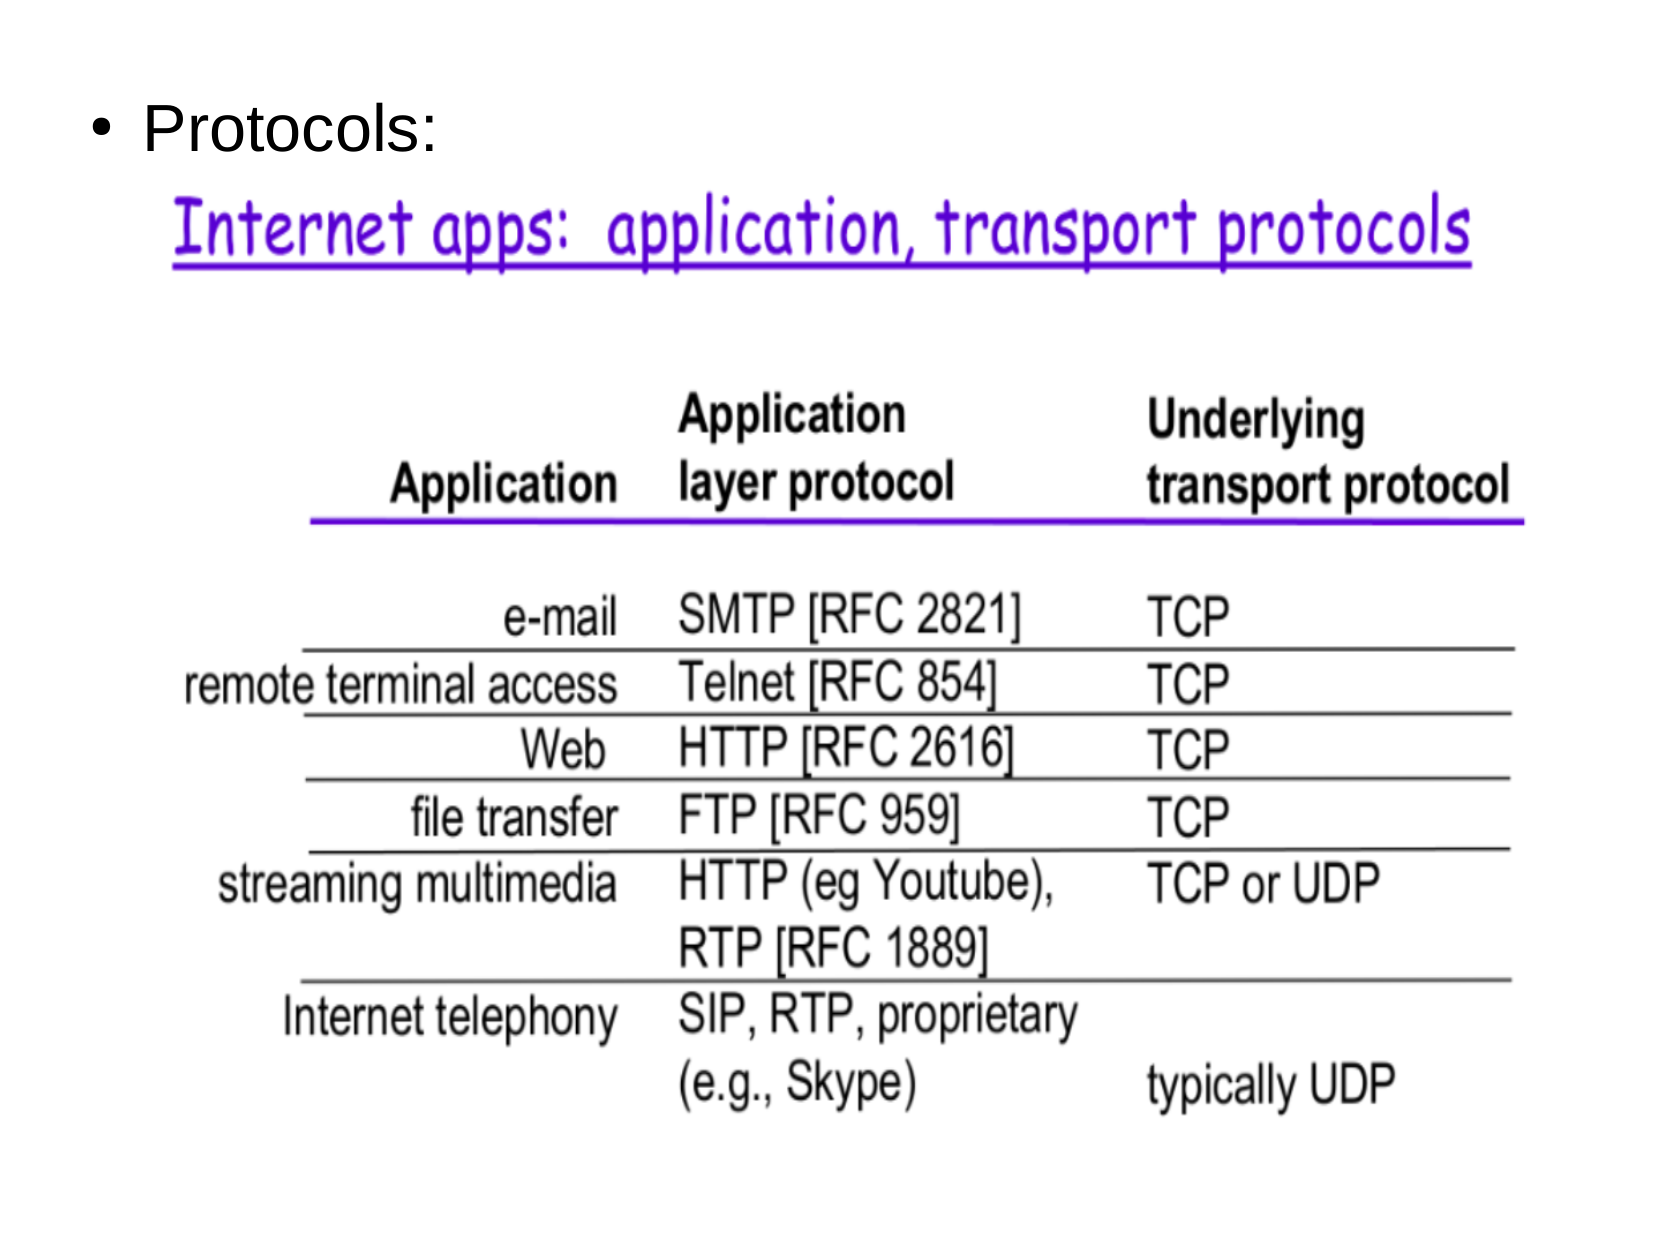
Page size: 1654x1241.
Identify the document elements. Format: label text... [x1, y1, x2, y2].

picture [155, 180, 1538, 1142]
list Protocols: [71, 90, 1561, 1141]
